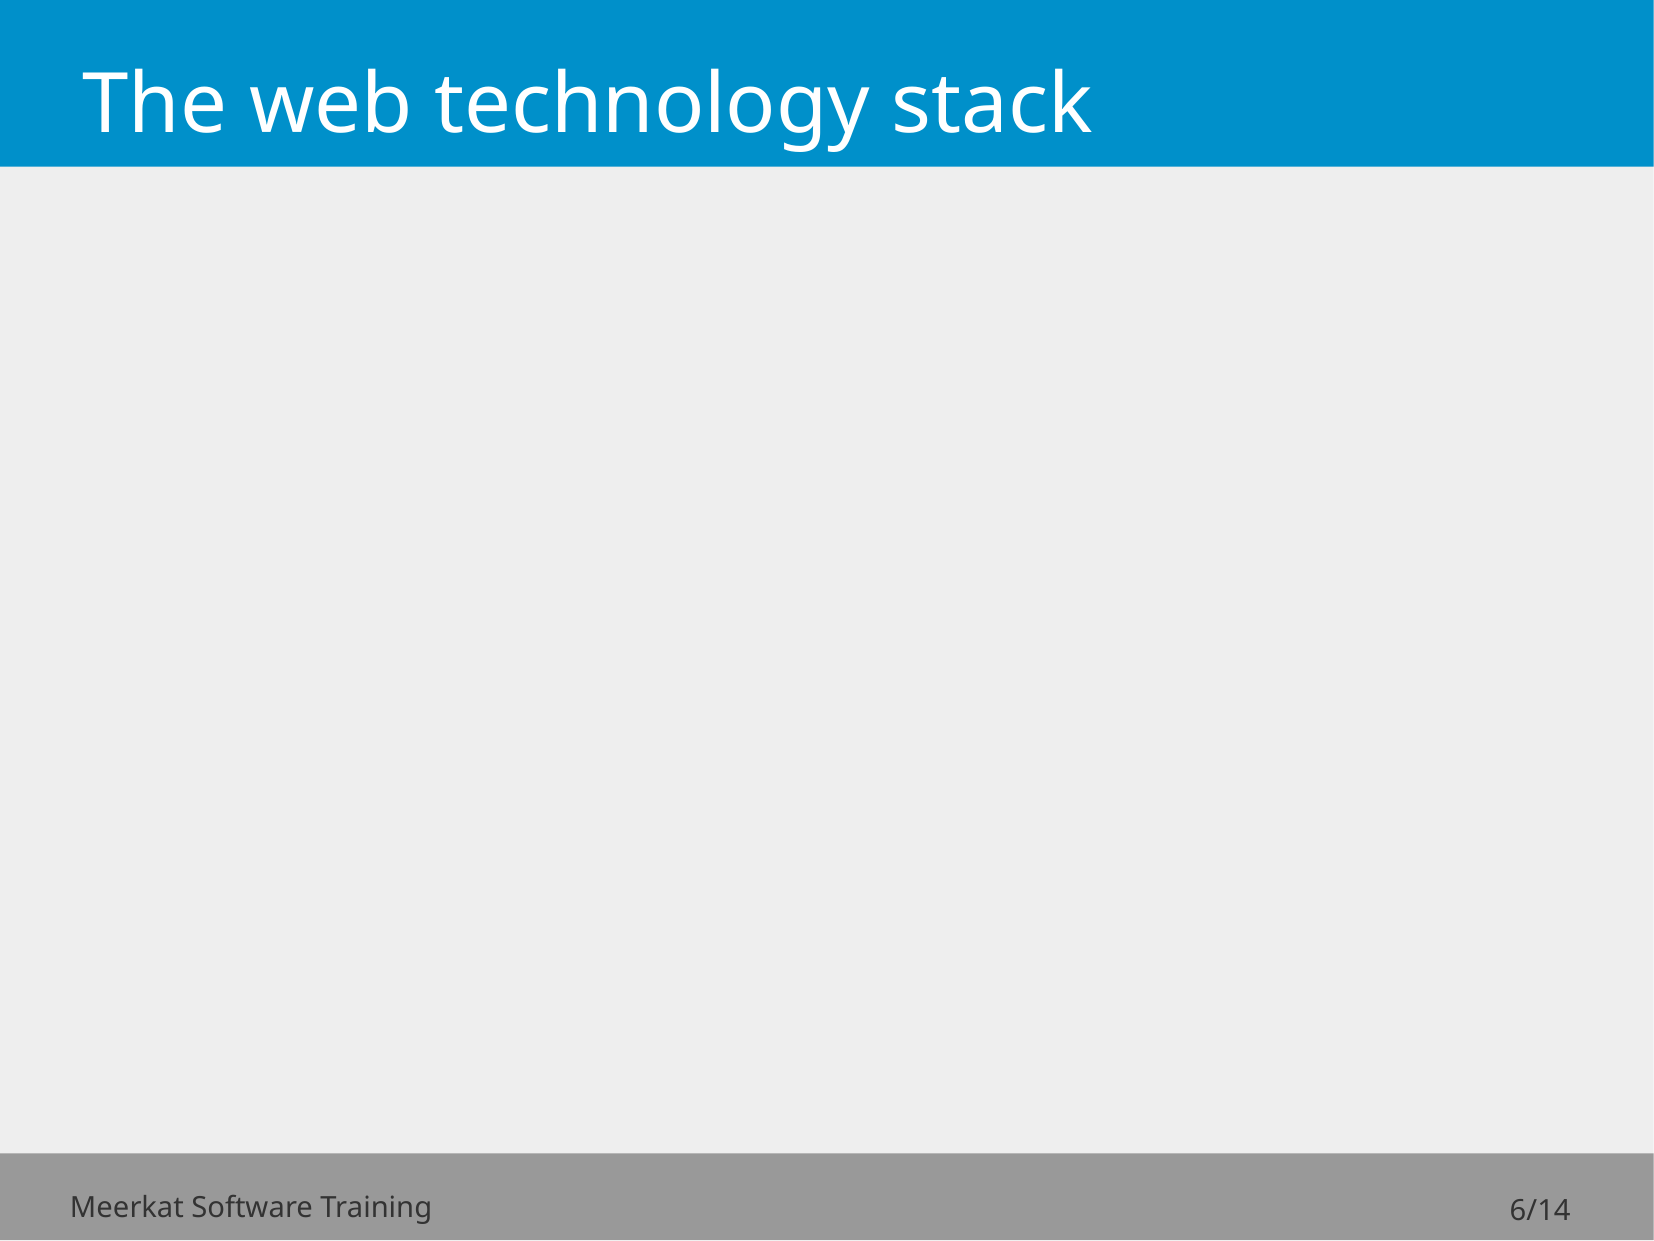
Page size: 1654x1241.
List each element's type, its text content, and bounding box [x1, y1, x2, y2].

title The web technology stack [82, 0, 1571, 204]
